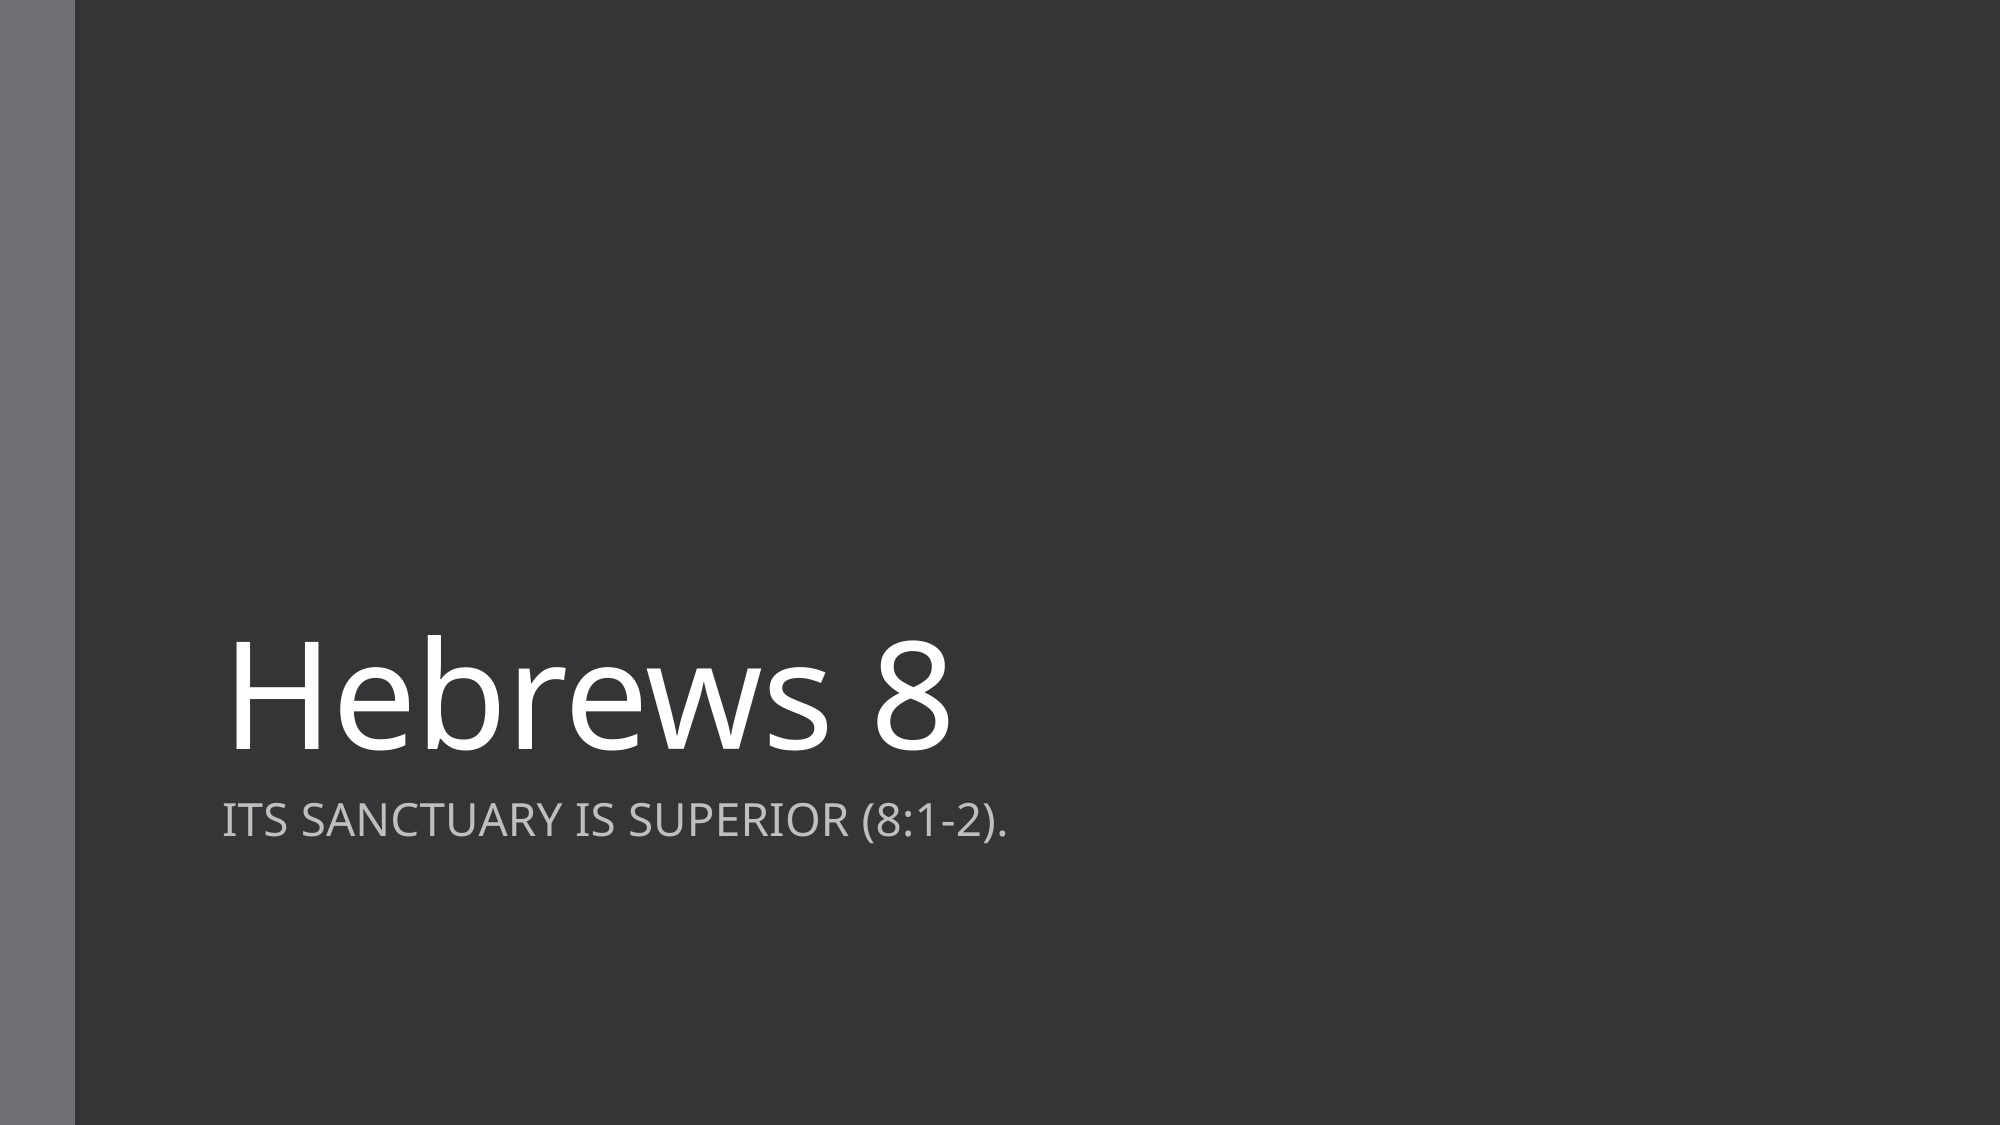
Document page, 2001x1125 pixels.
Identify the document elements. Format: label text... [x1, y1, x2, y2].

title Hebrews 8 [206, 124, 1752, 787]
subtitle ITS SANCTUARY IS SUPERIOR (8:1-2). [206, 787, 1752, 1066]
